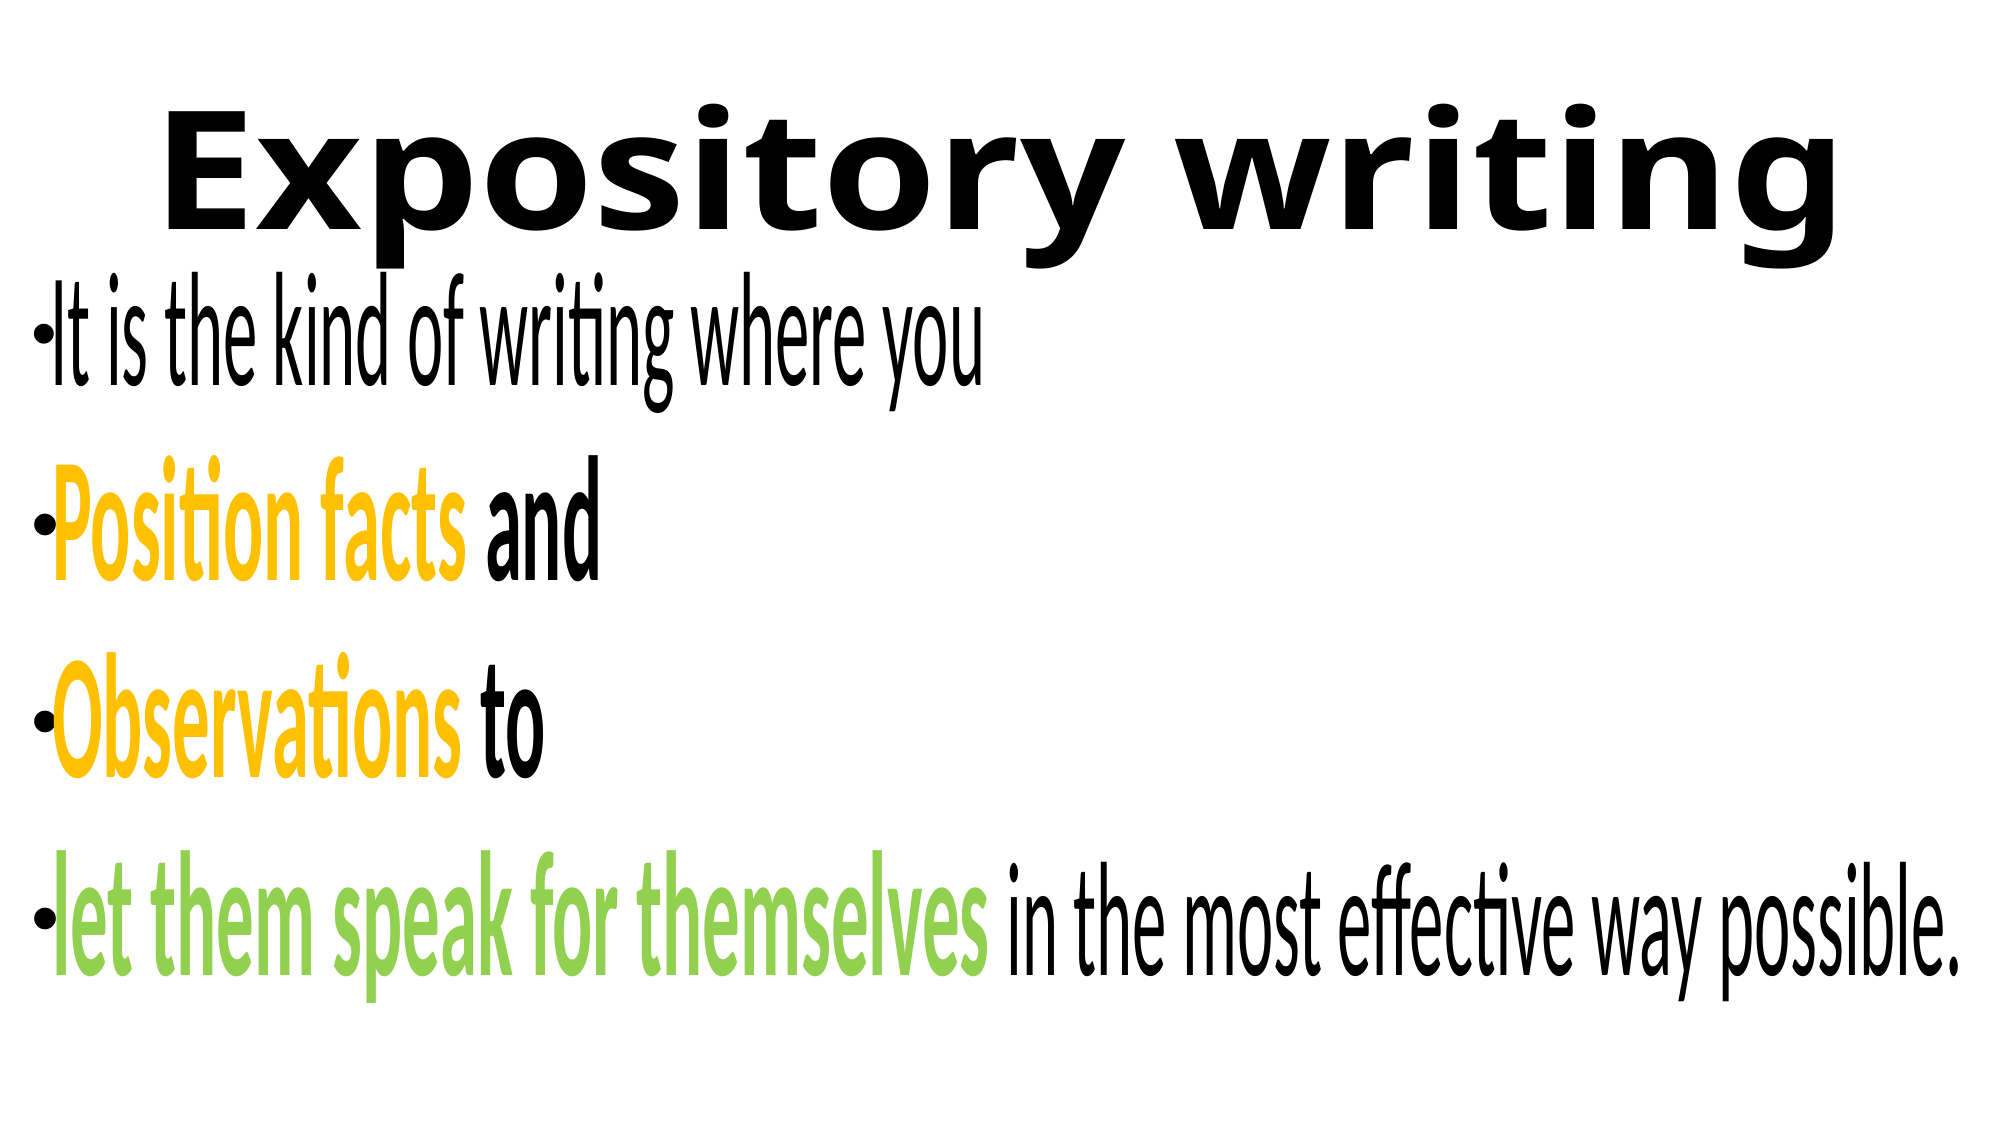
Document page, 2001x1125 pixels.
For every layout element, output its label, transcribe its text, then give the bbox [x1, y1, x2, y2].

title Expository writing [137, 59, 1863, 260]
list It is the kind of writing where you Position facts and Observations to let them speak for themselves in the most effective way possible. [16, 260, 1978, 1014]
